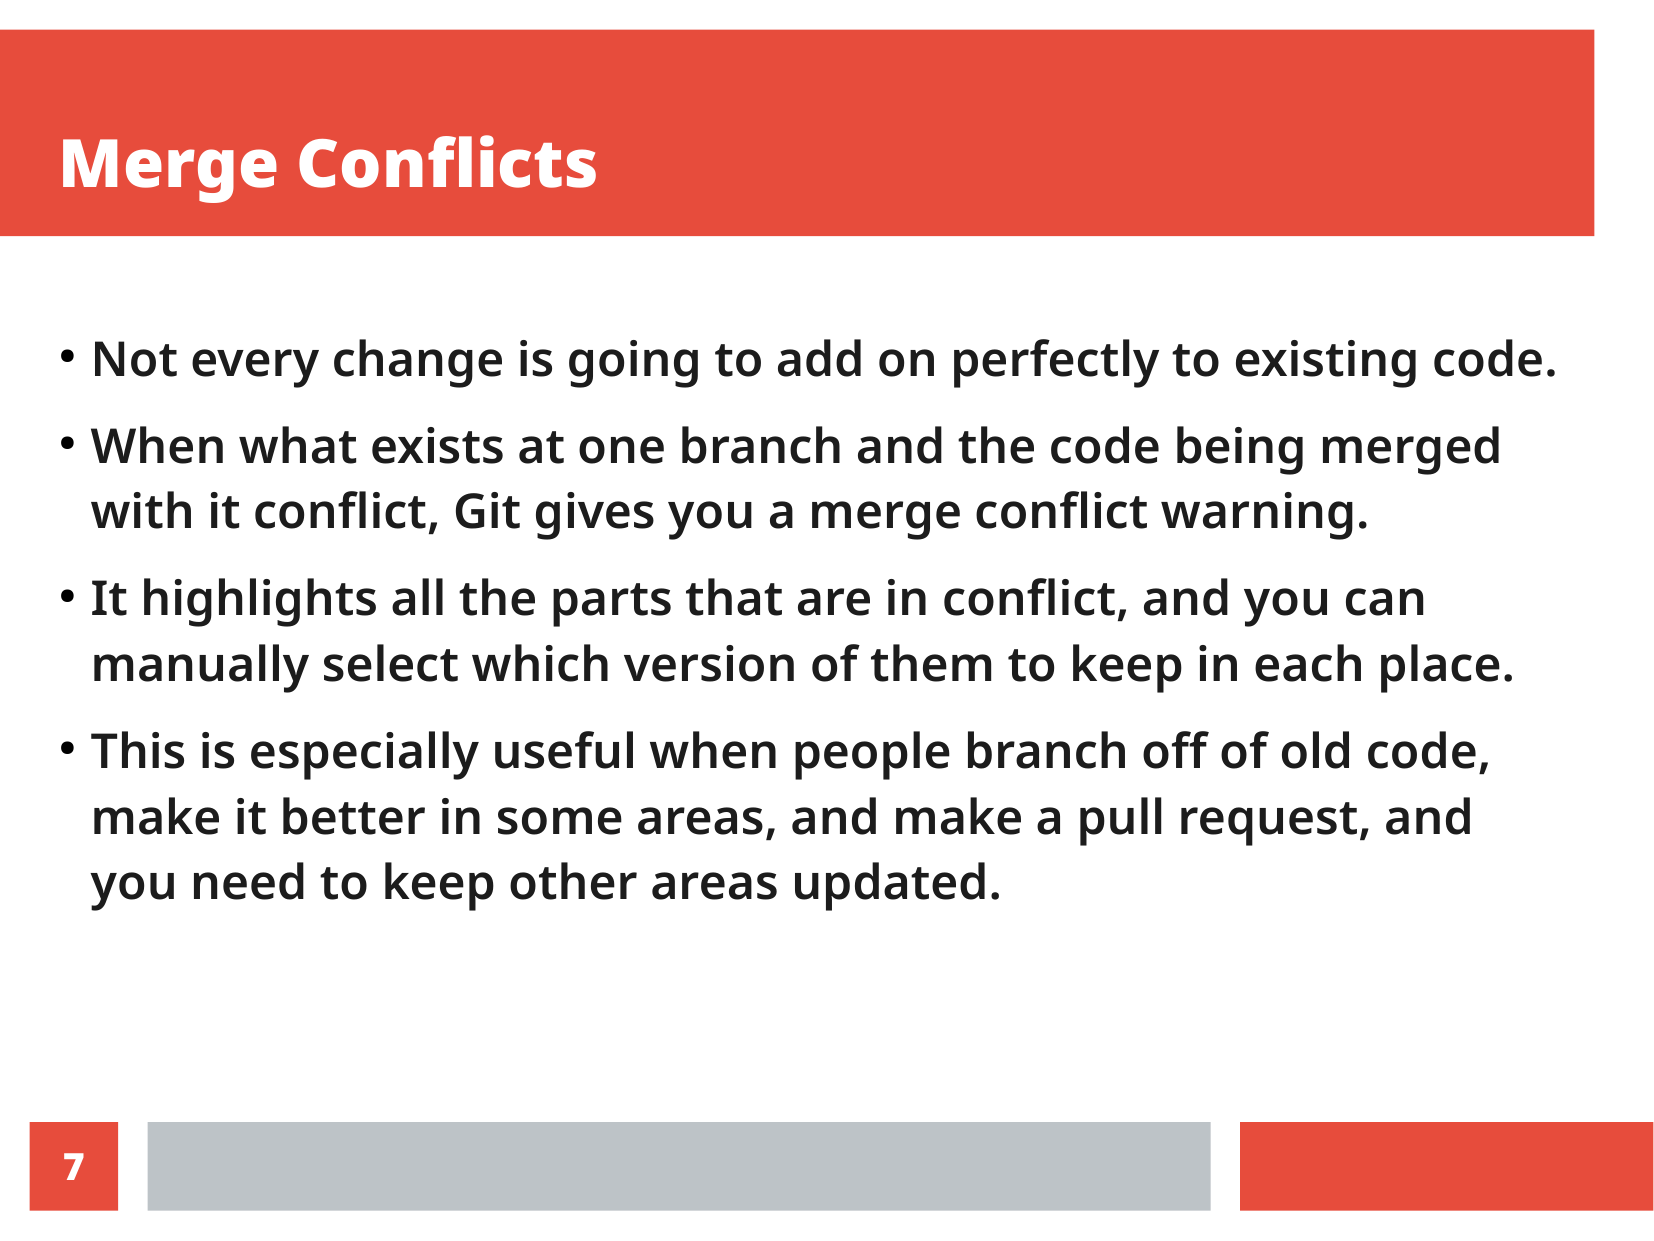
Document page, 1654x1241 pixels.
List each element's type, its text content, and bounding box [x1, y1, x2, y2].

list Not every change is going to add on perfectly to existing code. When what exists at one branch and the code being merged with it conflict, Git gives you a merge conflict warning. It highlights all the parts that are in conflict, and you can manually select which version of them to keep in each place. This is especially useful when people branch off of old code, make it better in some areas, and make a pull request, and you need to keep other areas updated. [59, 324, 1565, 1093]
title Merge Conflicts [59, 59, 1595, 207]
